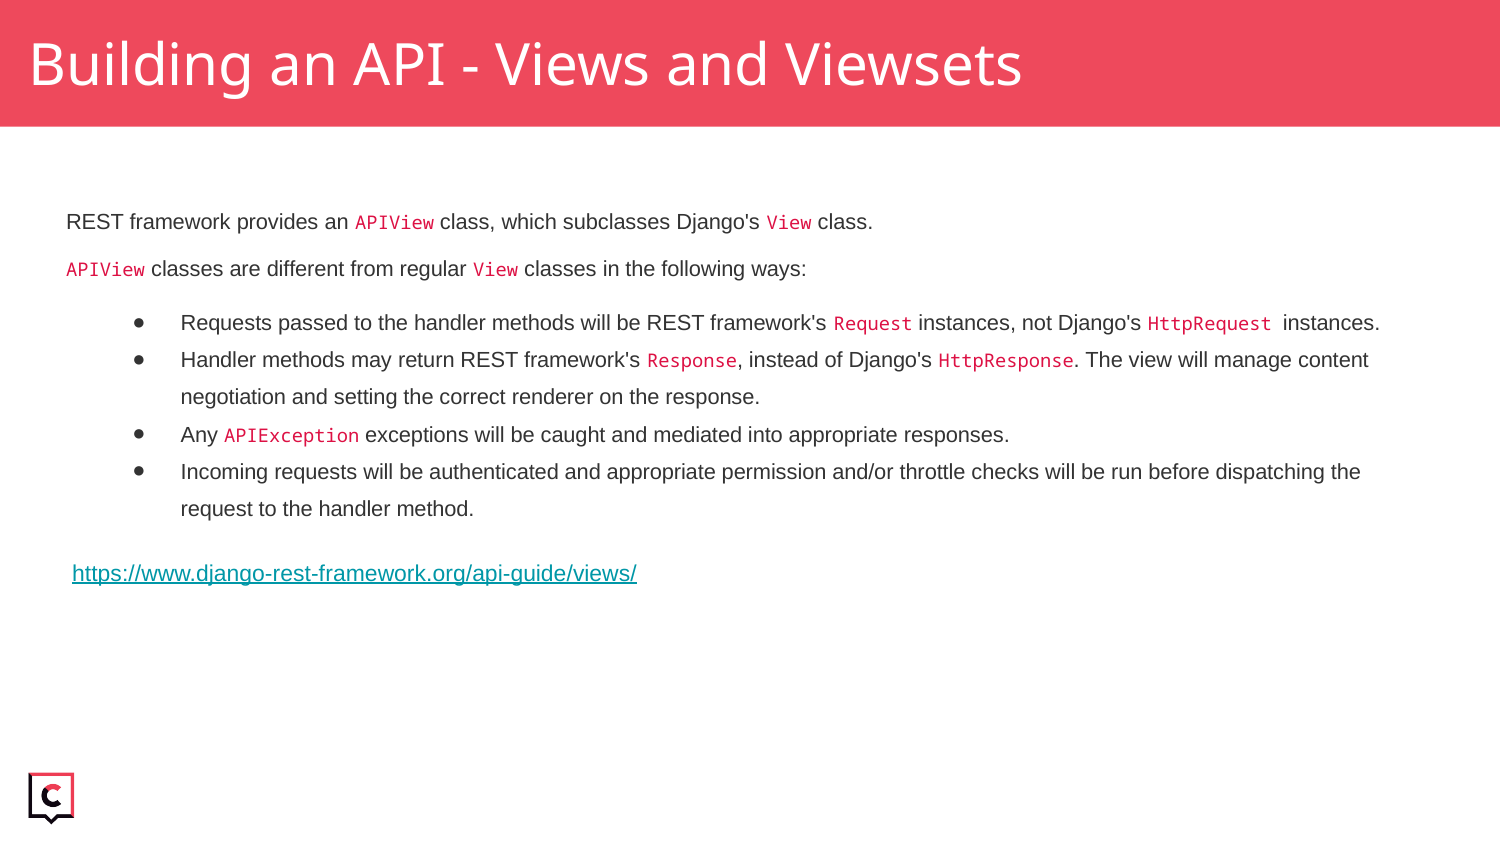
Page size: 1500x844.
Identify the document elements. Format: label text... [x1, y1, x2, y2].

list REST framework provides an APIView class, which subclasses Django's View class. APIView classes are different from regular View classes in the following ways: Requests passed to the handler methods will be REST framework's Request instances, not Django's HttpRequest instances. Handler methods may return REST framework's Response, instead of Django's HttpResponse. The view will manage content negotiation and setting the correct renderer on the response. Any APIException exceptions will be caught and mediated into appropriate responses. Incoming requests will be authenticated and appropriate permission and/or throttle checks will be run before dispatching the request to the handler method. https://www.django-rest-framework.org/api-guide/views/ [51, 189, 1449, 750]
picture [19, 764, 82, 830]
title Building an API - Views and Viewsets [13, 12, 1412, 107]
